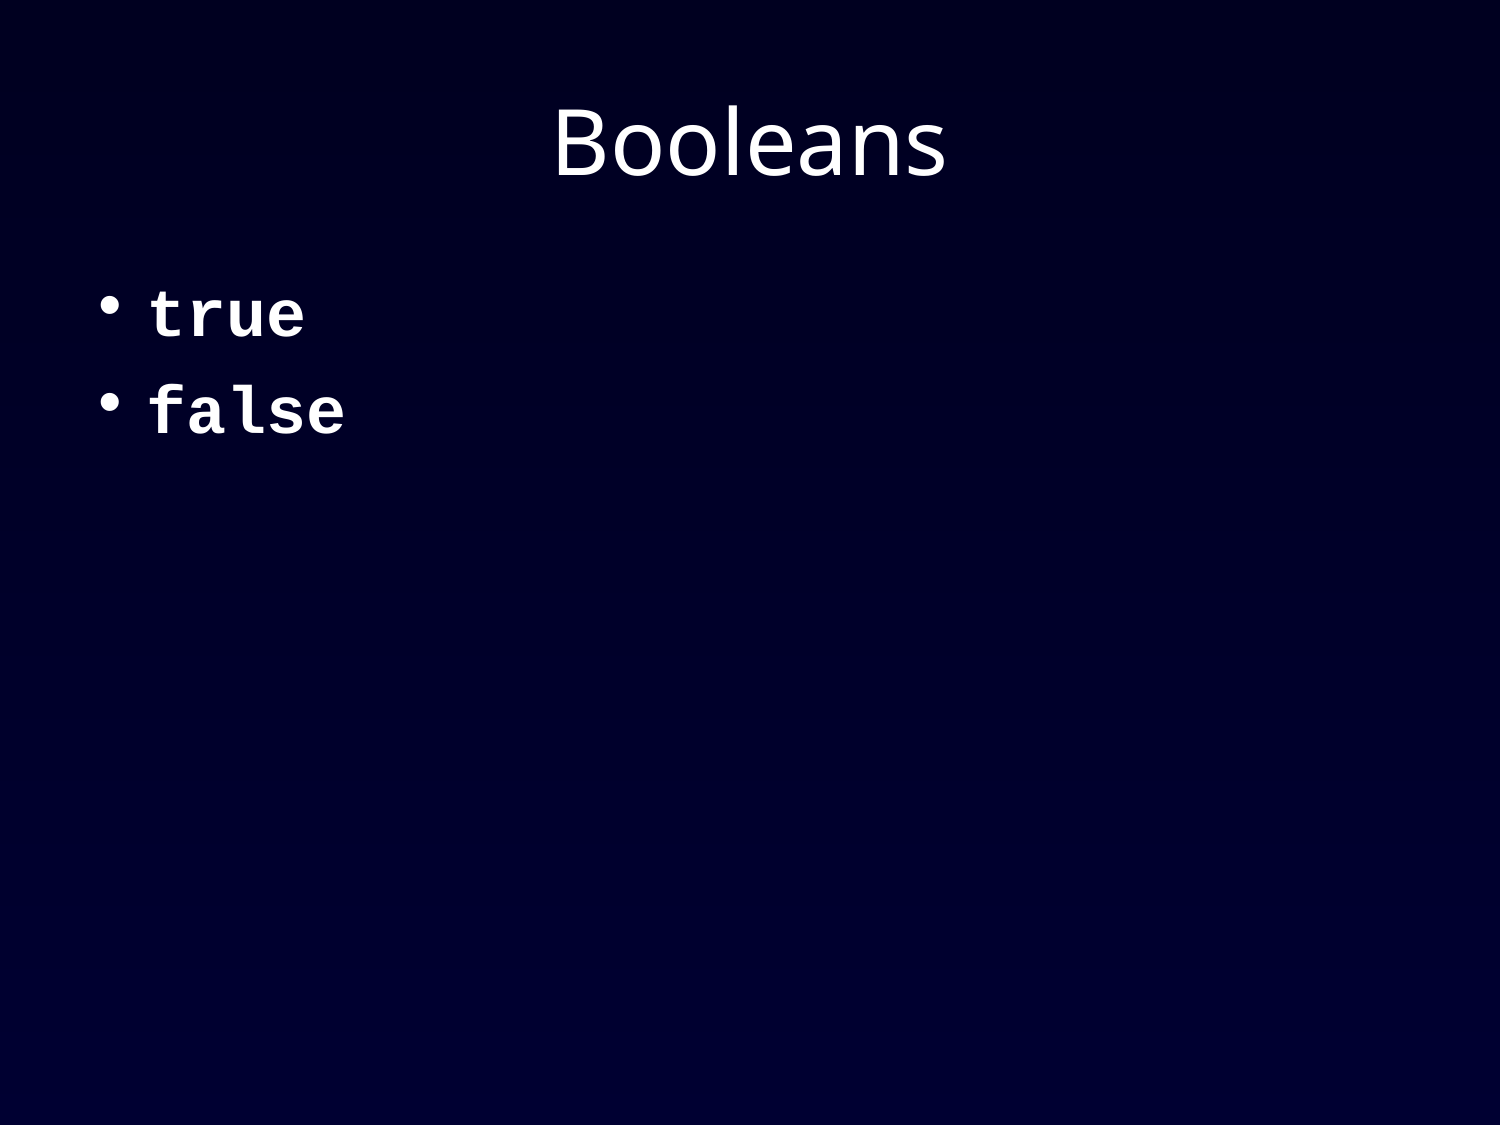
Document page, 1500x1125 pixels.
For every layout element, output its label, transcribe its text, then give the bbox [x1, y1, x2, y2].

title Booleans [75, 45, 1426, 233]
list true false [75, 262, 1426, 1101]
